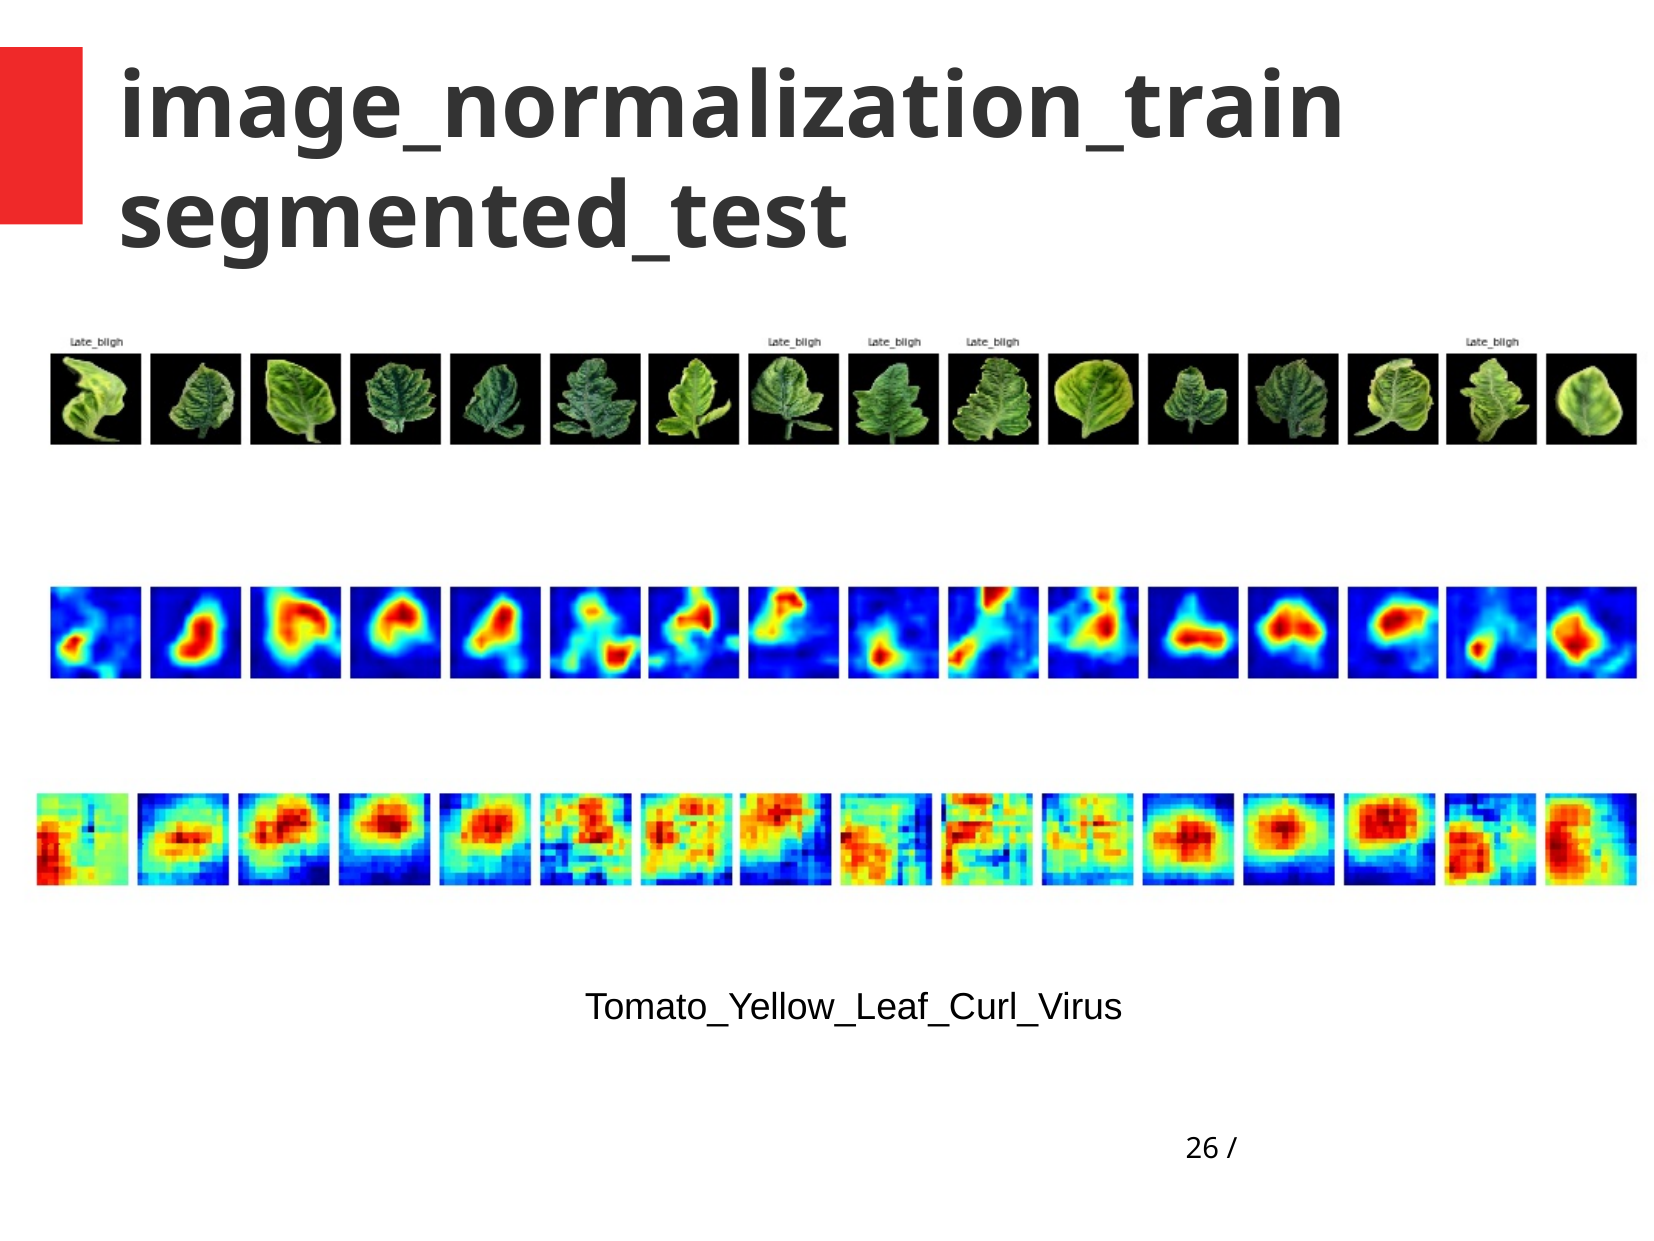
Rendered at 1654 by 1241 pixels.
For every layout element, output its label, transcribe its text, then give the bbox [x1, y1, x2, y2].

picture [0, 779, 1654, 924]
text_box / [1185, 1129, 1571, 1216]
picture [0, 570, 1654, 716]
text_box Tomato_Yellow_Leaf_Curl_Virus [570, 978, 1138, 1036]
title image_normalization_train segmented_test [118, 45, 1571, 260]
picture [0, 326, 1654, 482]
